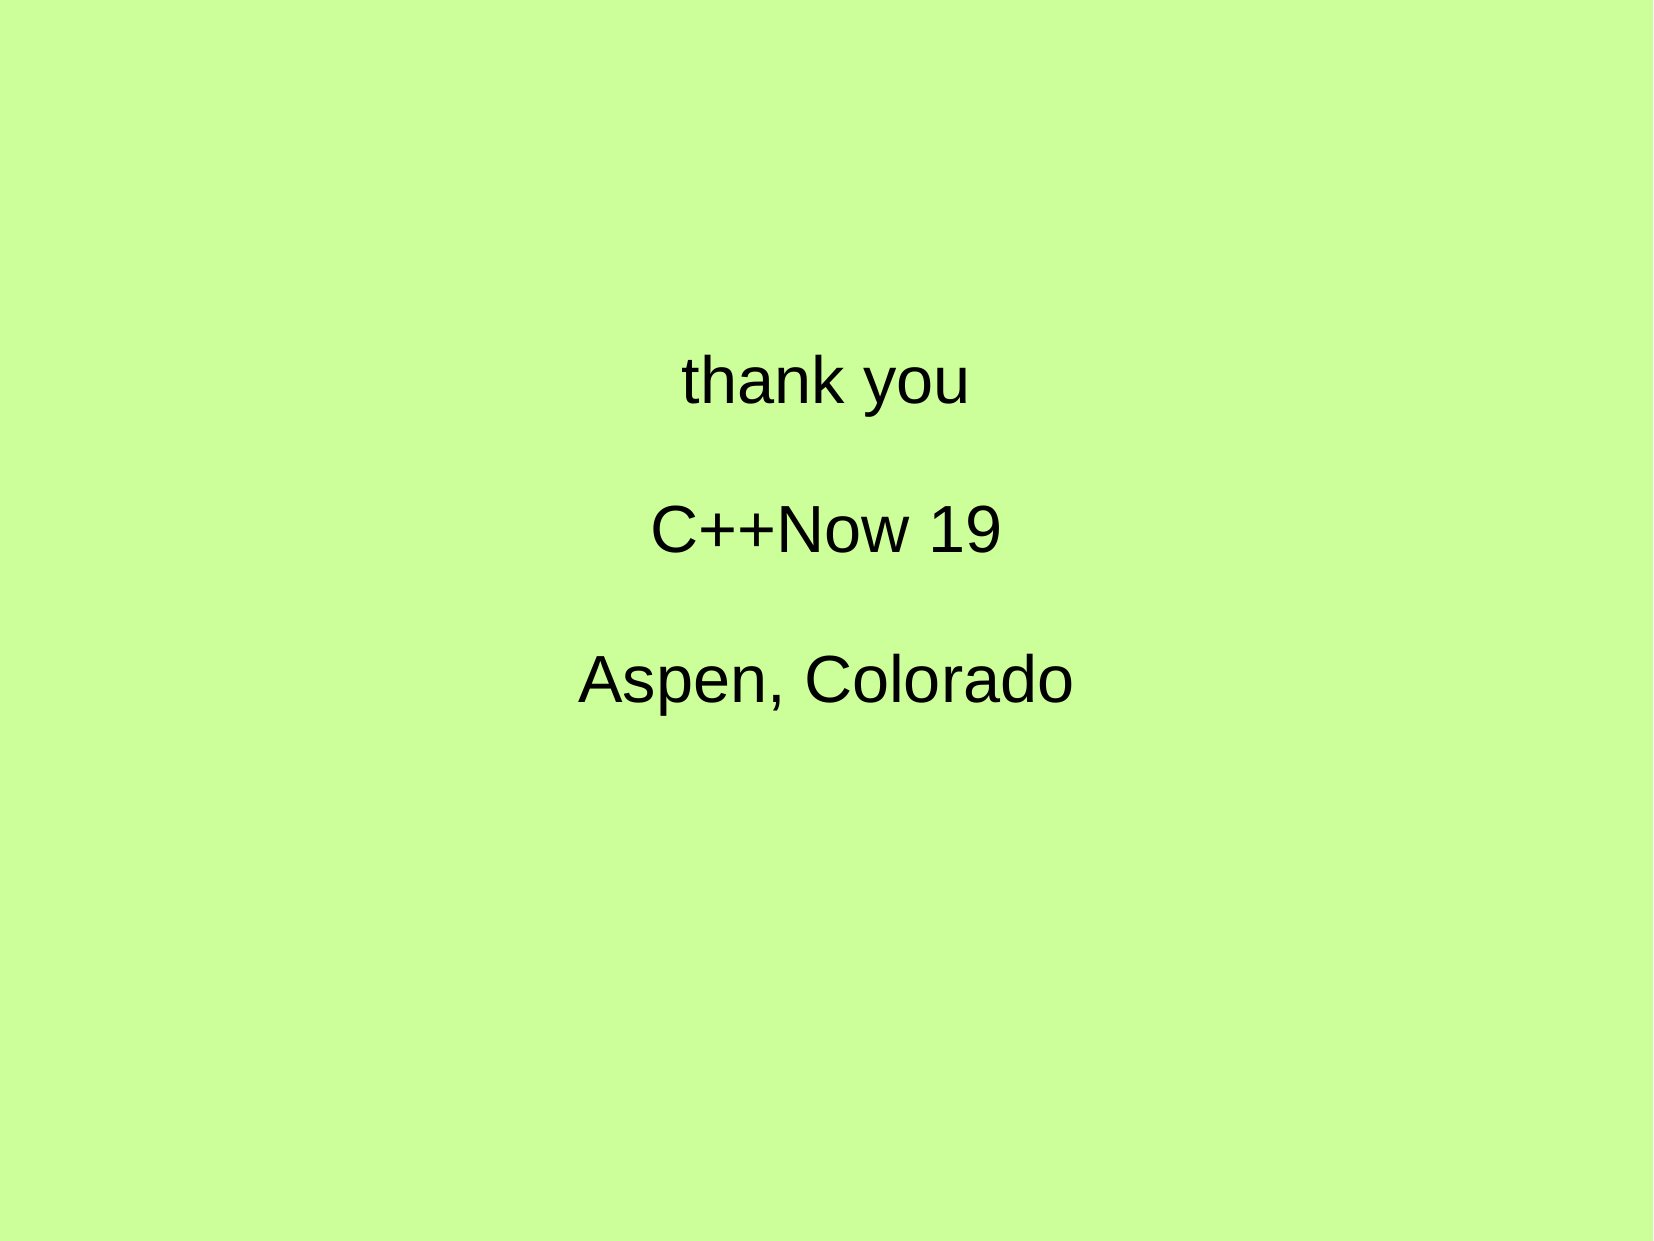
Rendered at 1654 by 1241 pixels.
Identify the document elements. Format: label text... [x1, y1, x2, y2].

subtitle thank you C++Now 19 Aspen, Colorado [82, 49, 1571, 1010]
